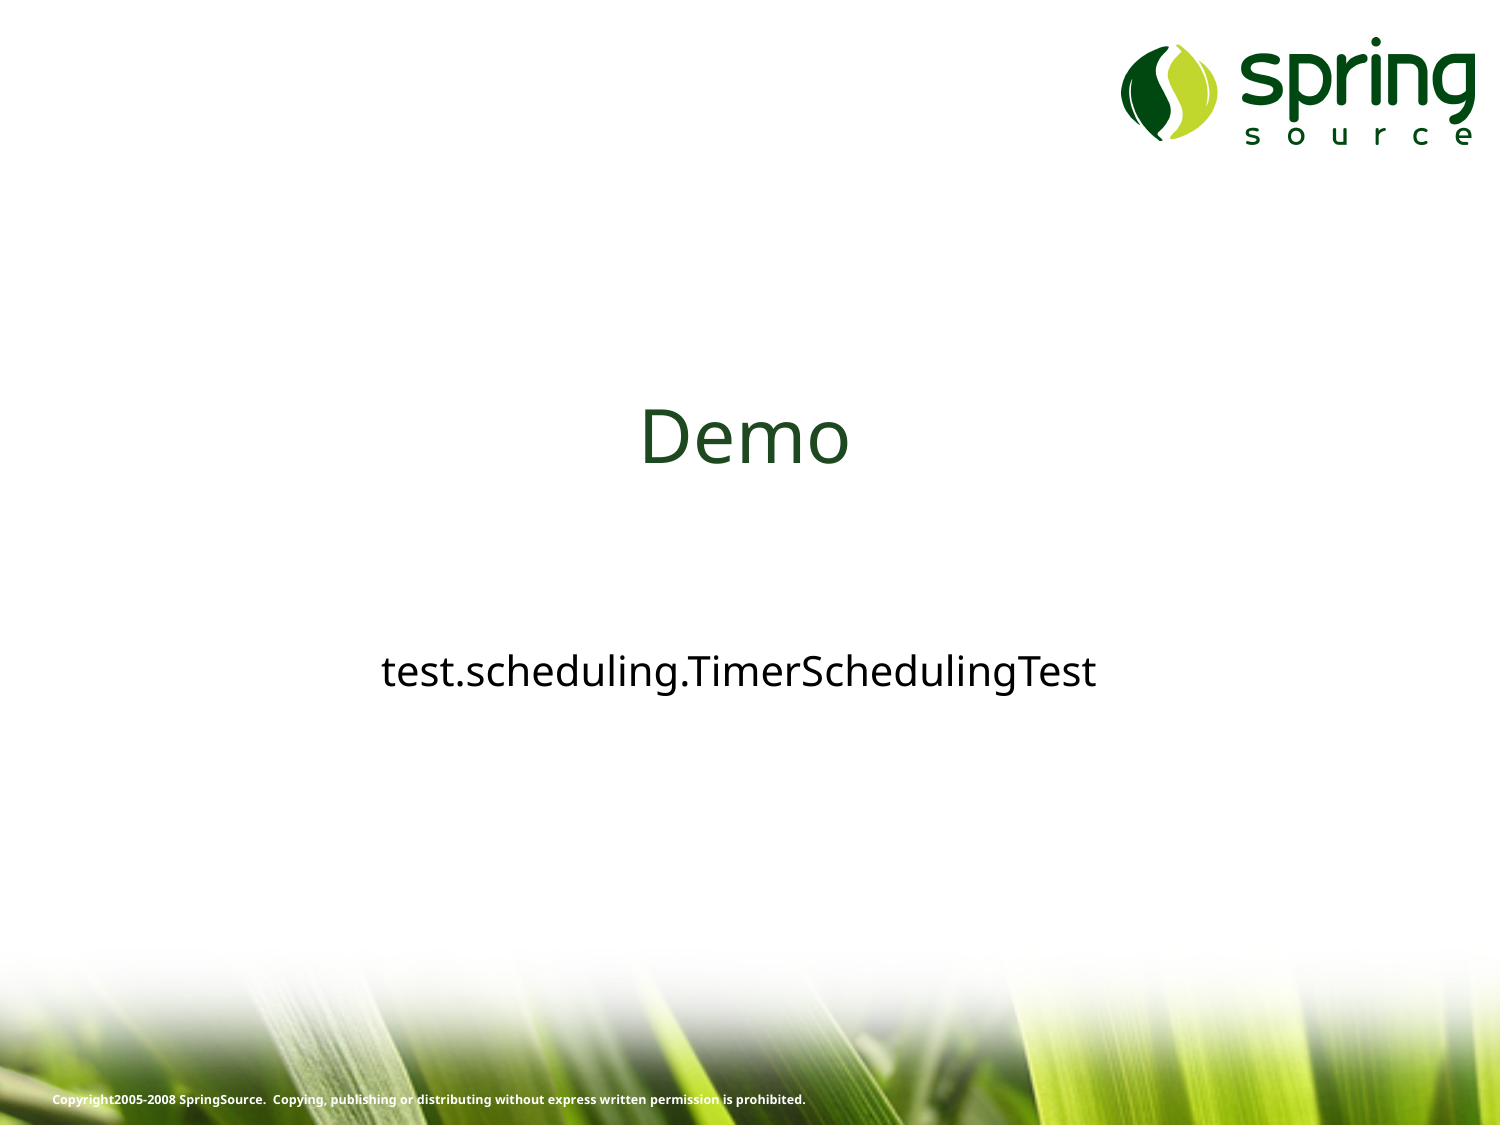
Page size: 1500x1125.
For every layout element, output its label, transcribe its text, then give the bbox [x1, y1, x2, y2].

picture [1121, 37, 1475, 145]
picture [0, 944, 1500, 1125]
subtitle test.scheduling.TimerSchedulingTest [214, 499, 1265, 788]
title Demo [107, 340, 1383, 529]
